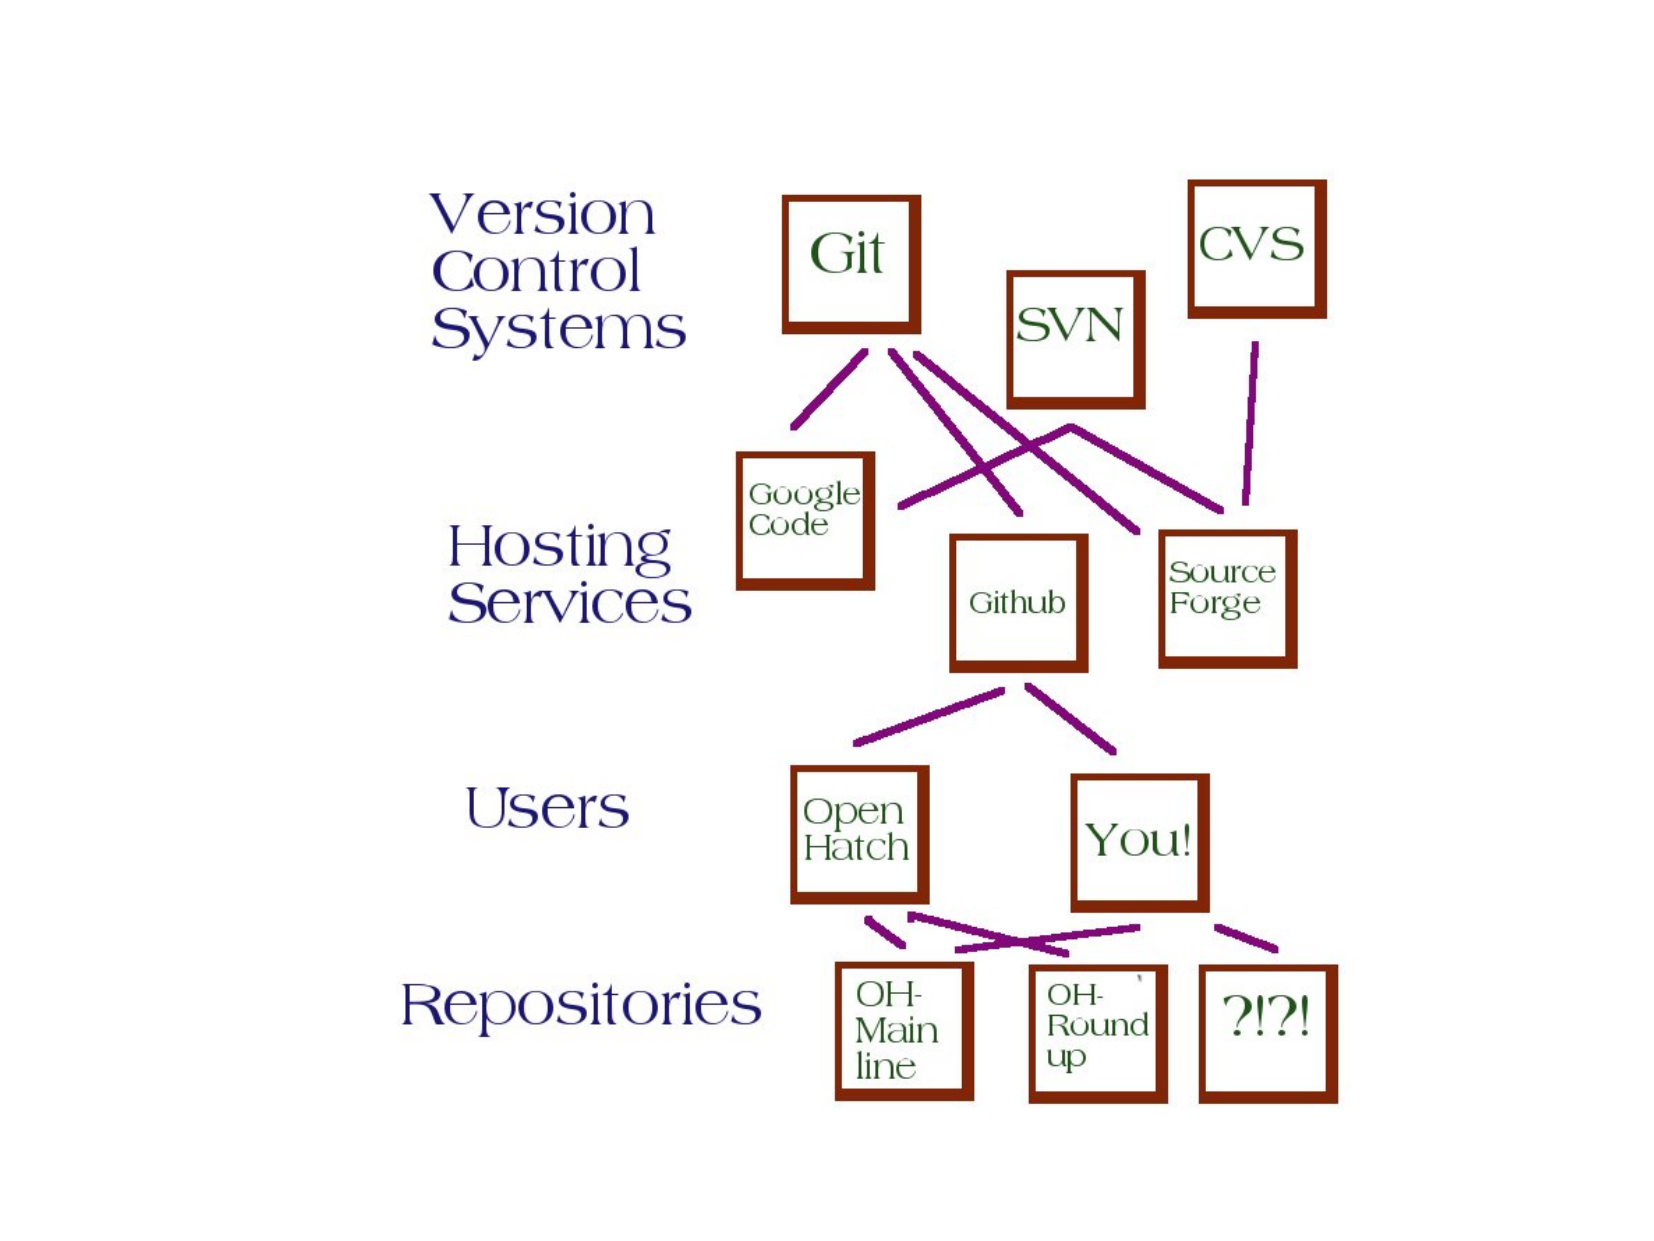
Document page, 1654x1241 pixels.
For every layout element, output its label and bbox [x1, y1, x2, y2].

picture [375, 149, 1351, 1126]
